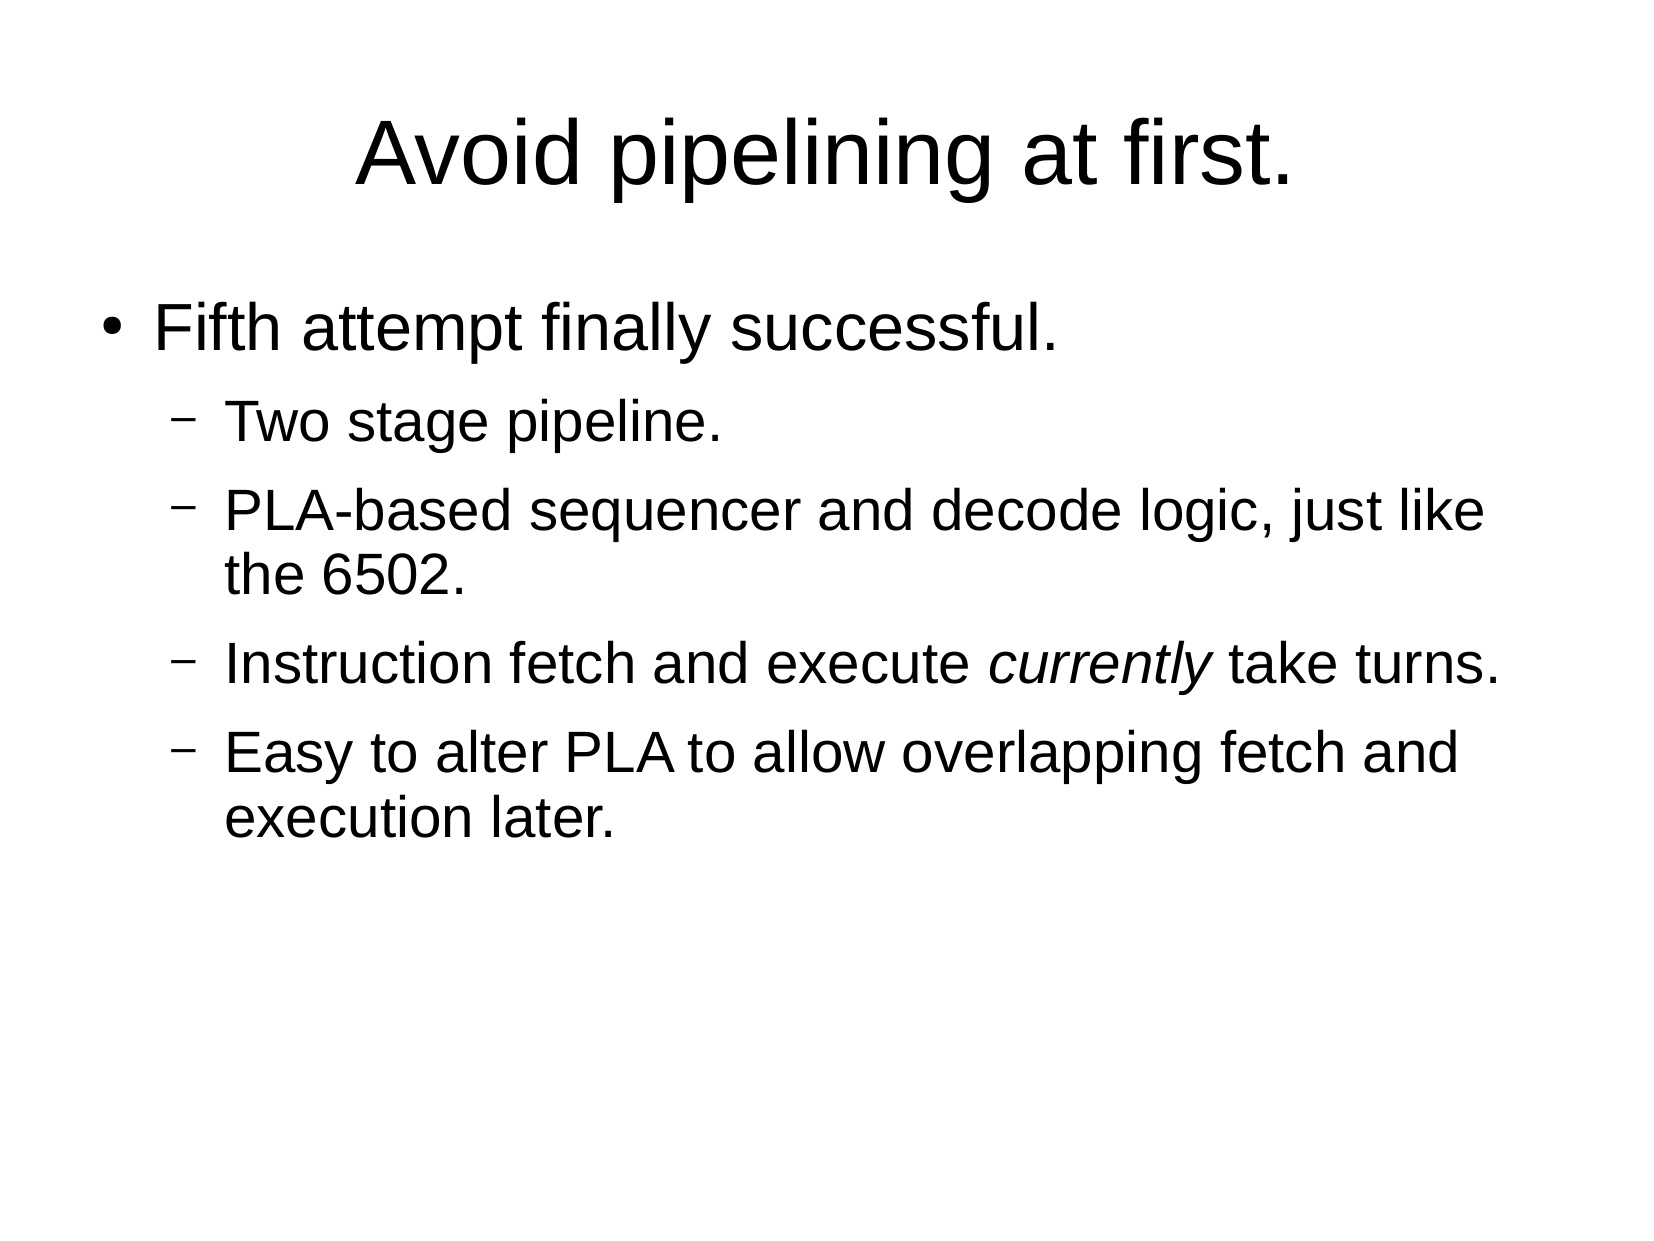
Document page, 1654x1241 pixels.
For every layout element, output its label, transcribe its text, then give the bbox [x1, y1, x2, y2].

list Fifth attempt finally successful. Two stage pipeline. PLA-based sequencer and decode logic, just like the 6502. Instruction fetch and execute currently take turns. Easy to alter PLA to allow overlapping fetch and execution later. [82, 290, 1571, 1010]
title Avoid pipelining at first. [82, 49, 1571, 257]
